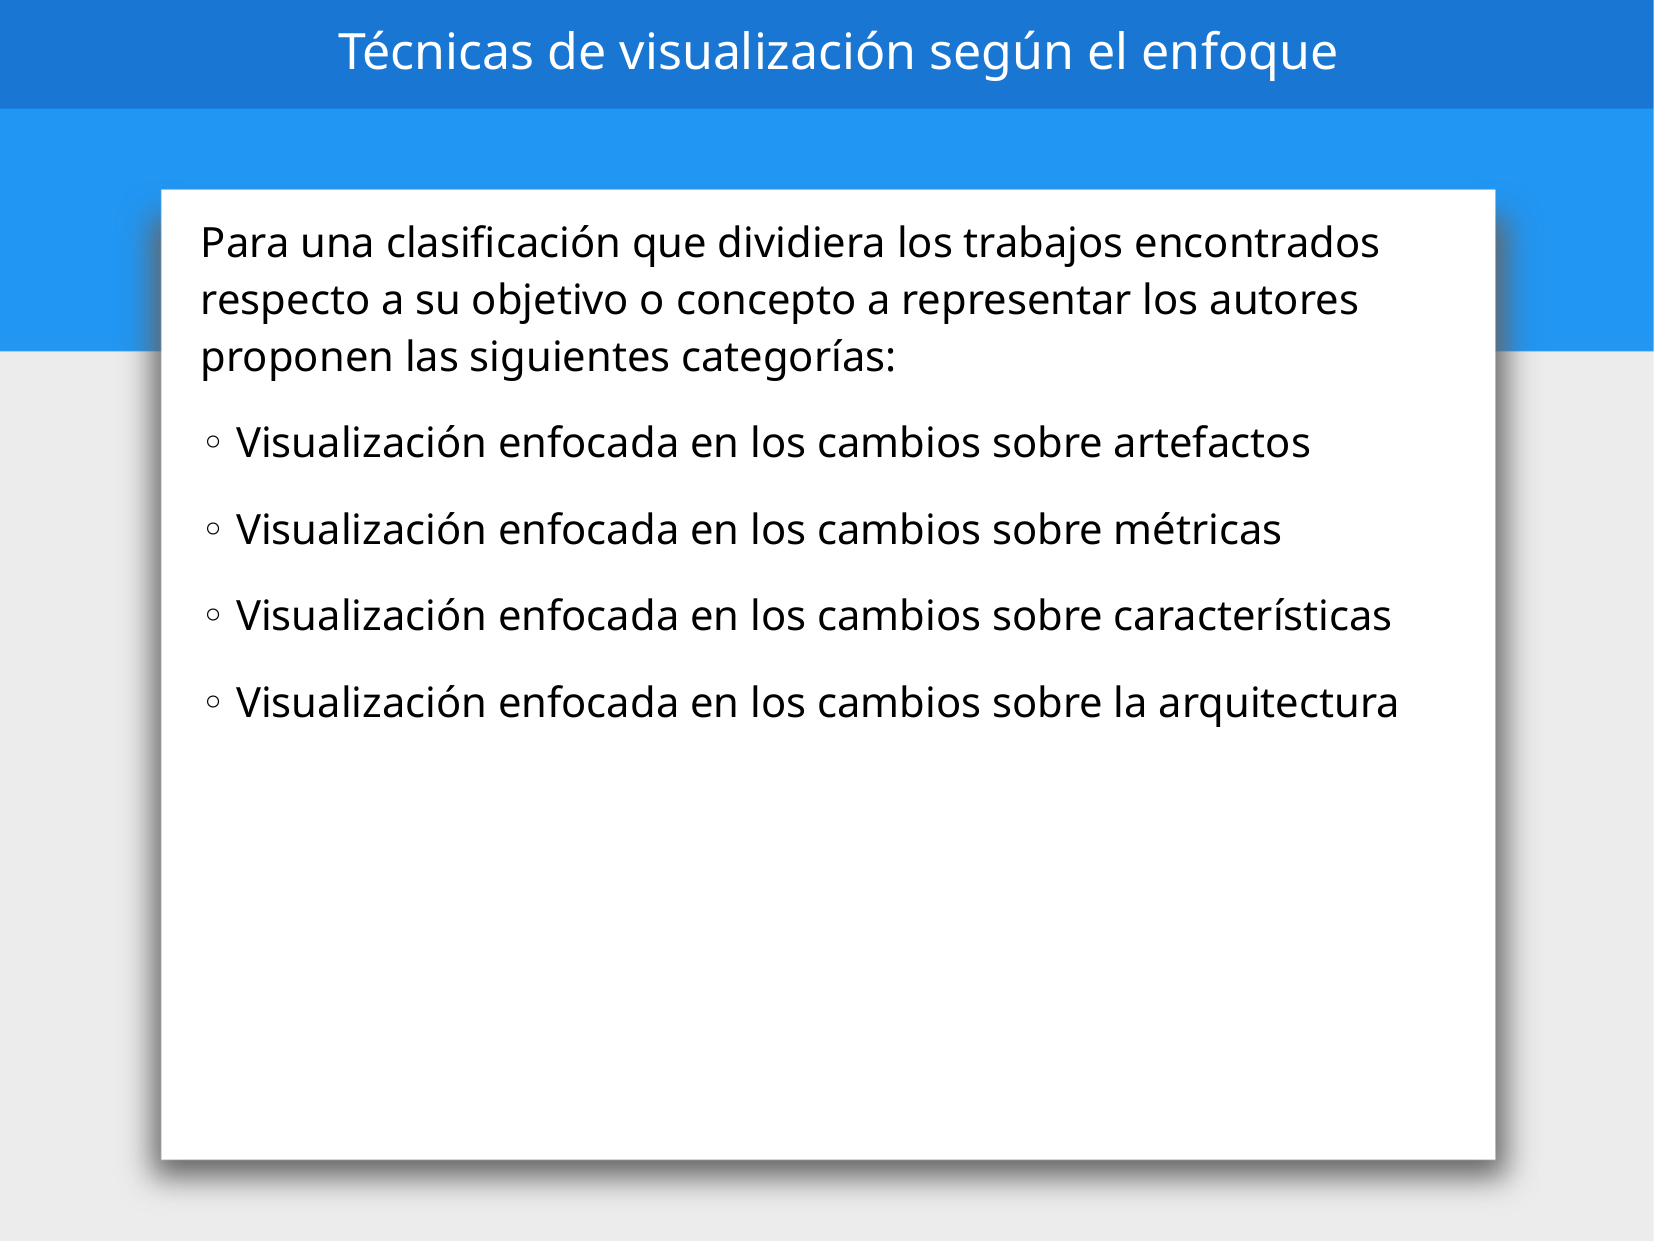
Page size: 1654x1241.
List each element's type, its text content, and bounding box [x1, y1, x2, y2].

title Técnicas de visualización según el enfoque [94, 25, 1583, 142]
list Para una clasificación que dividiera los trabajos encontrados respecto a su objetivo o concepto a representar los autores proponen las siguientes categorías: ◦ Visualización enfocada en los cambios sobre artefactos ◦ Visualización enfocada en los cambios sobre métricas ◦ Visualización enfocada en los cambios sobre características ◦ Visualización enfocada en los cambios sobre la arquitectura [200, 212, 1453, 1123]
picture [0, 0, 1654, 1241]
